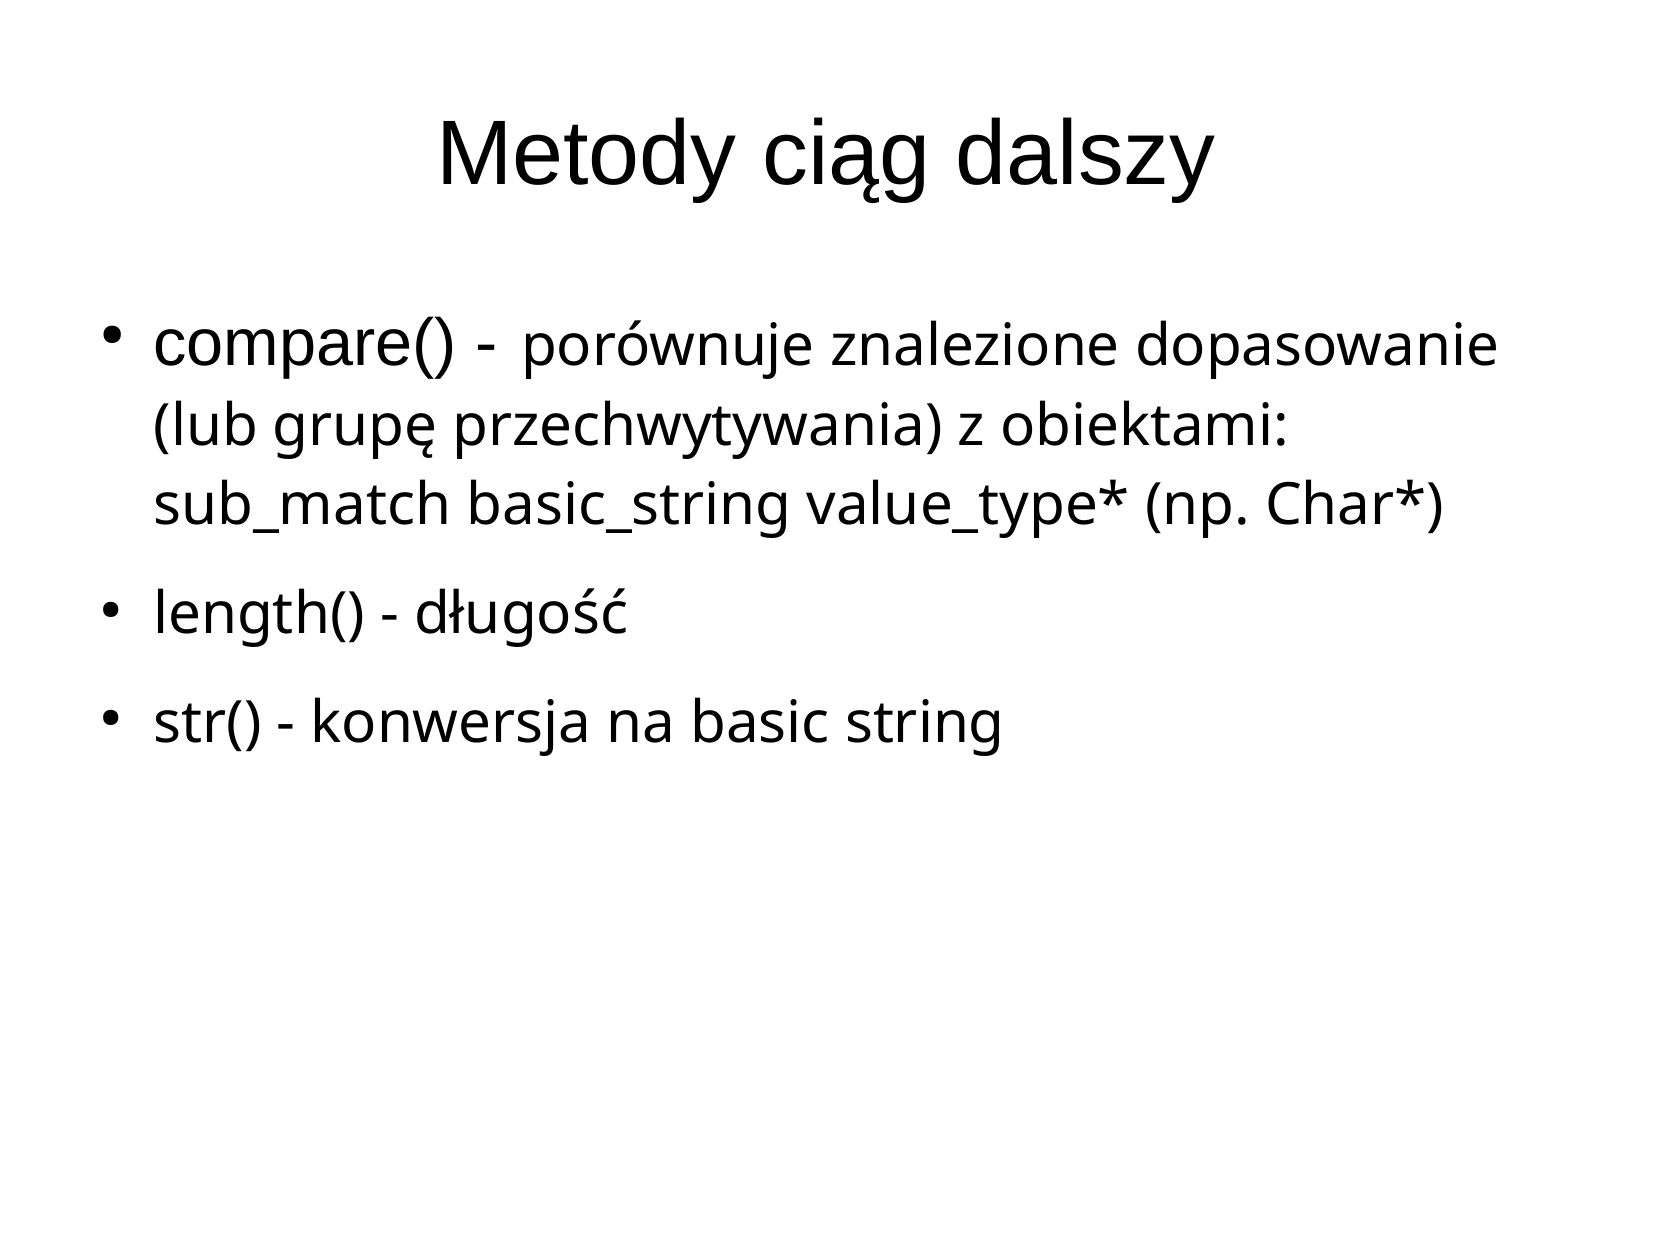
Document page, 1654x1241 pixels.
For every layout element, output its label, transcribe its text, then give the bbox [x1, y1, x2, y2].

title Metody ciąg dalszy [82, 49, 1571, 257]
list compare() - porównuje znalezione dopasowanie (lub grupę przechwytywania) z obiektami: sub_match basic_string value_type* (np. Char*) length() - długość str() - konwersja na basic string [82, 290, 1571, 1010]
